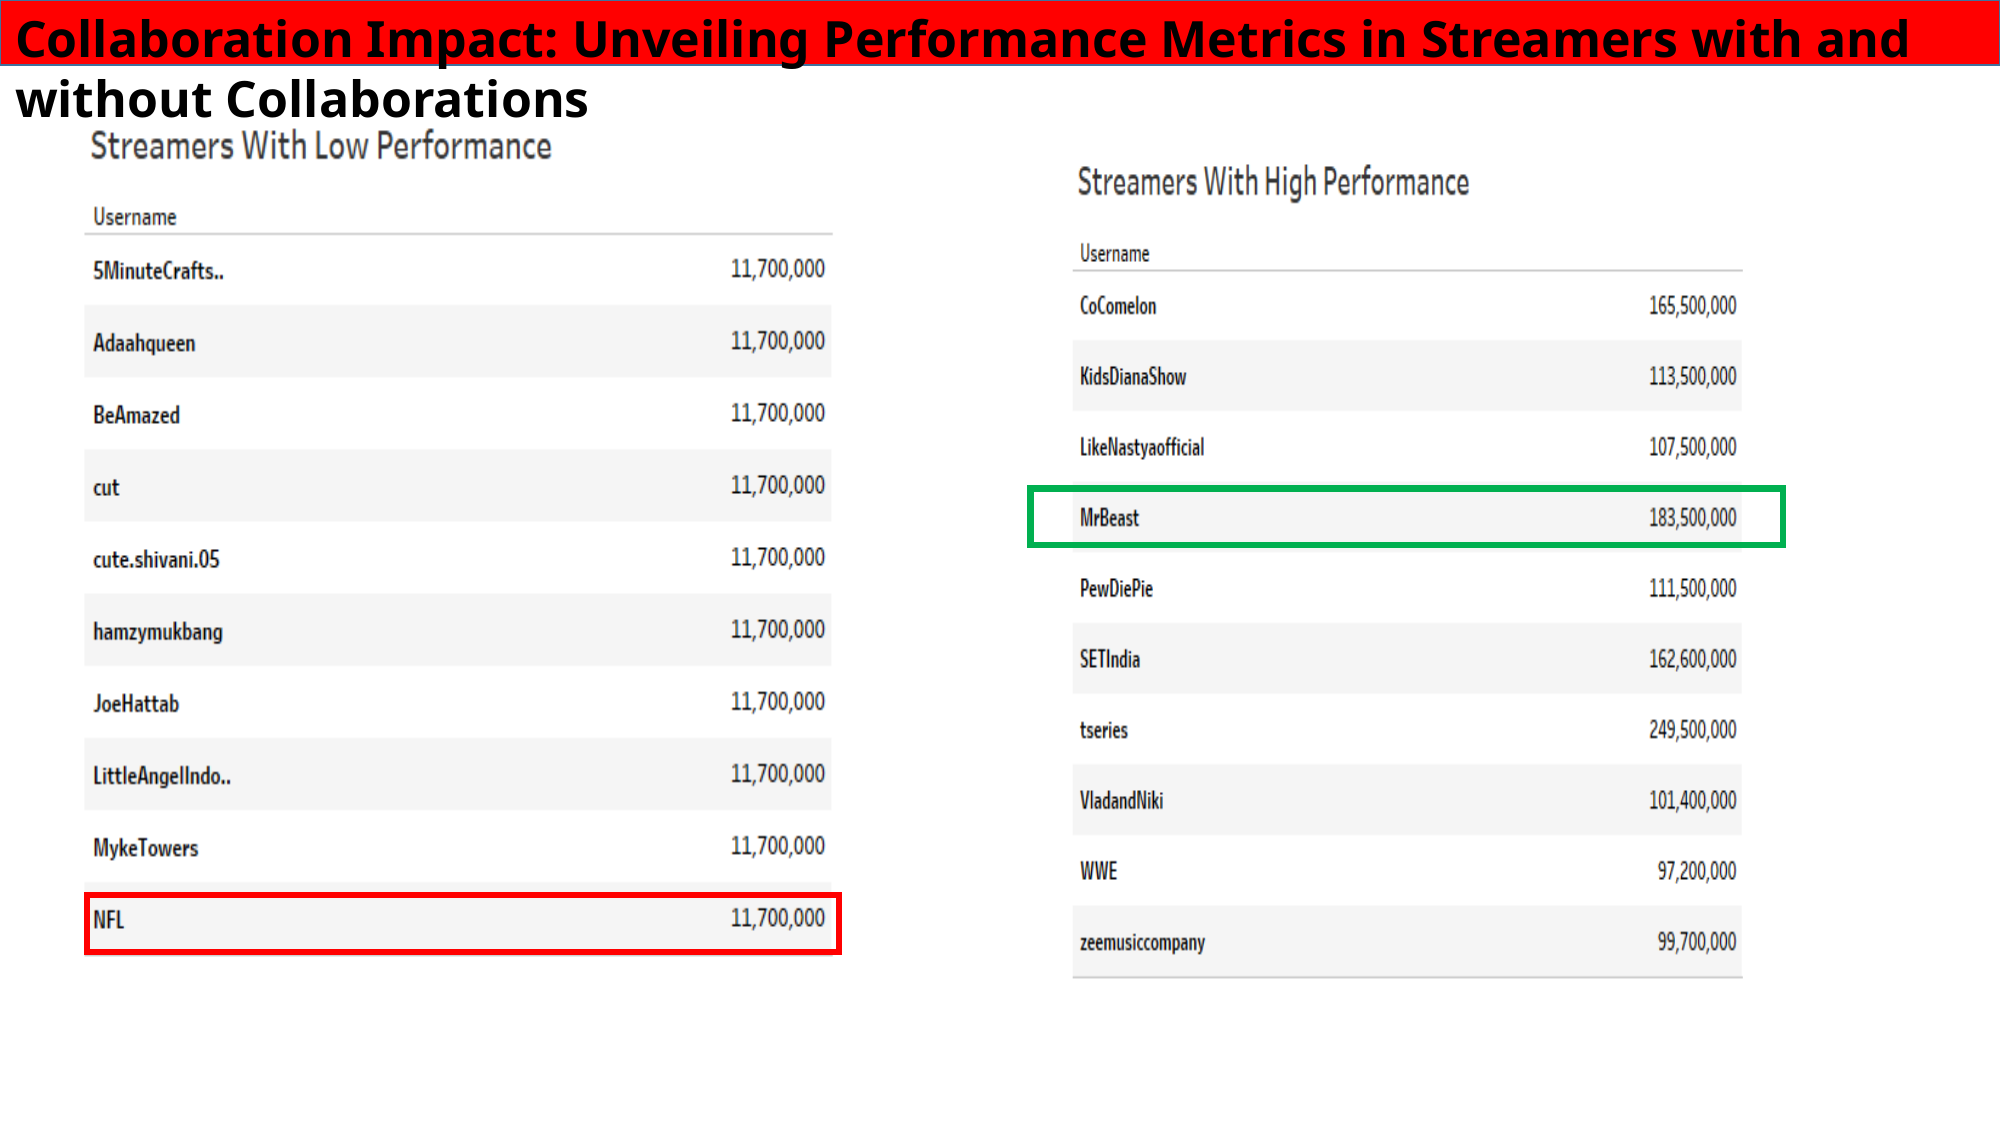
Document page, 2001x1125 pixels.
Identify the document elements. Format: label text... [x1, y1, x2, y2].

text_box Collaboration Impact: Unveiling Performance Metrics in Streamers with and without Collaborations [0, 0, 2000, 65]
picture [79, 118, 848, 973]
picture [1055, 548, 1758, 995]
picture [1055, 492, 1758, 542]
picture [1055, 141, 1758, 485]
